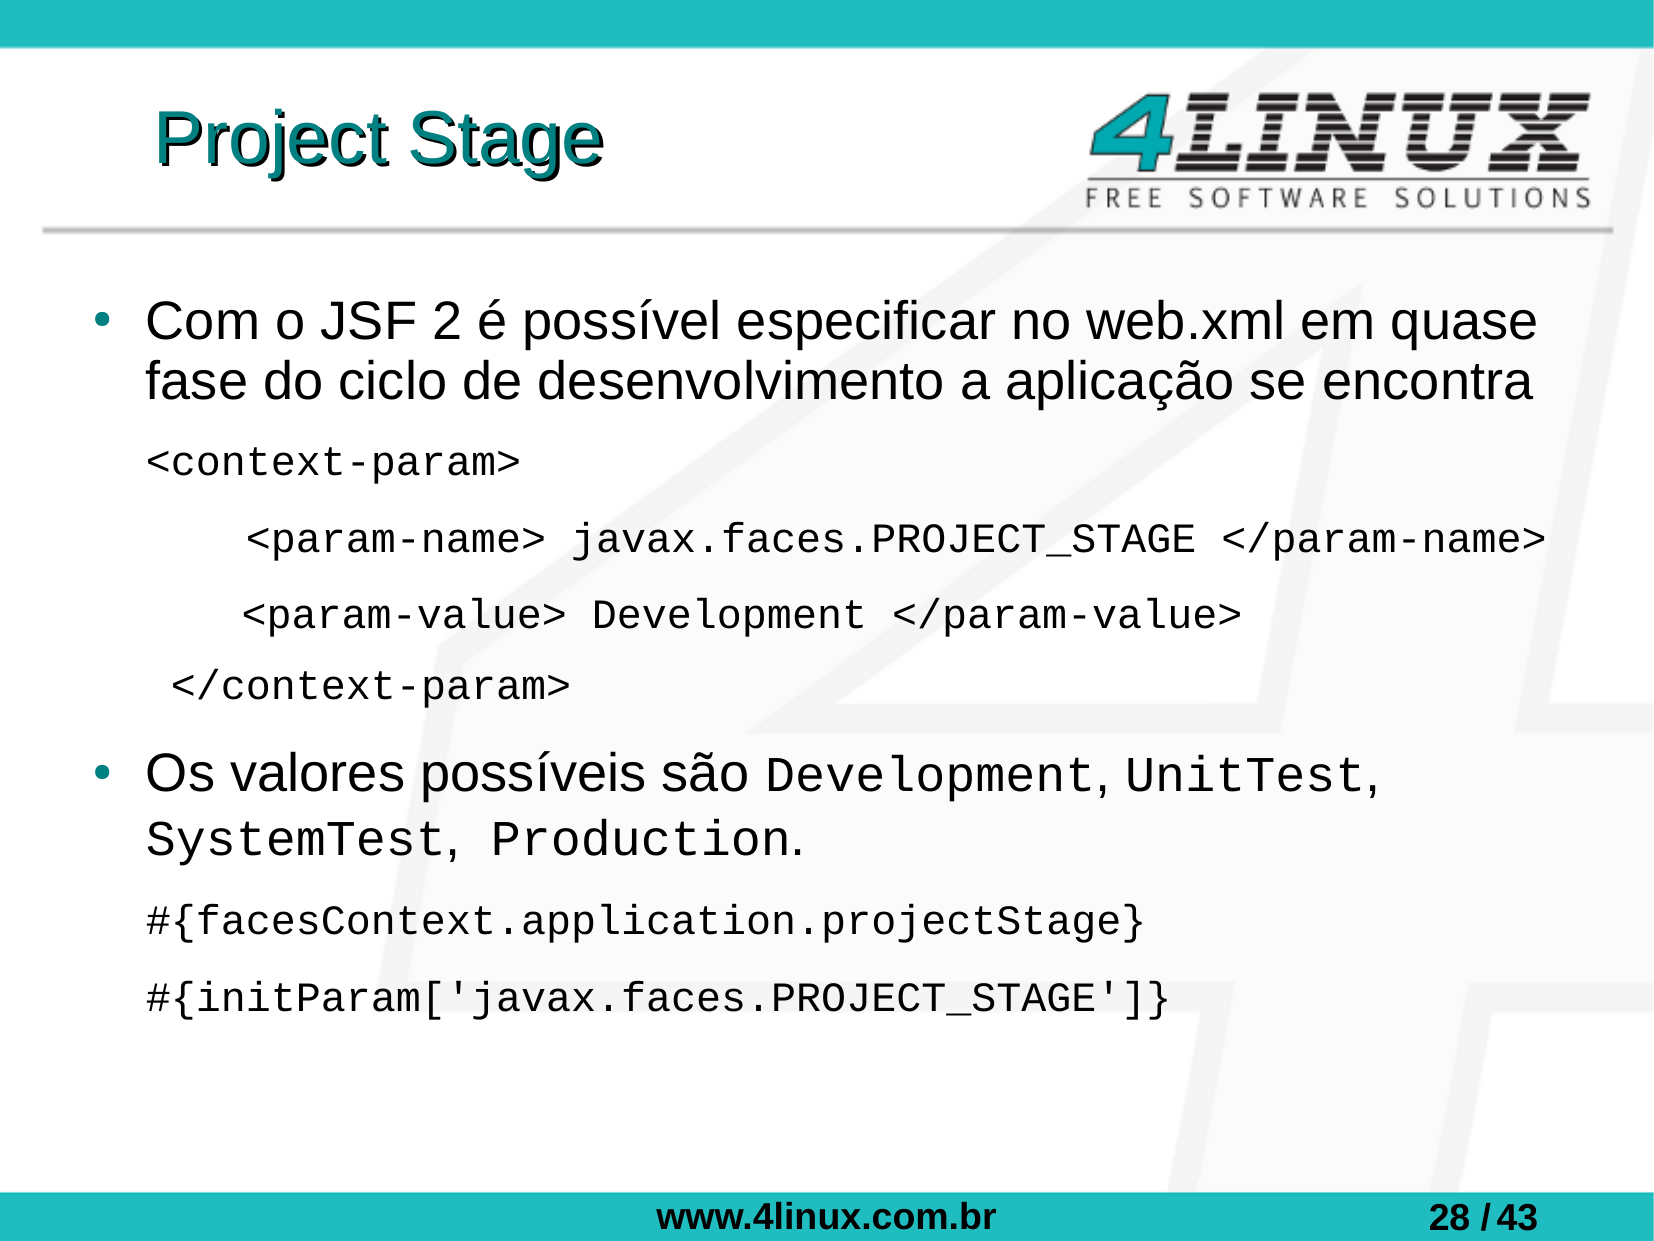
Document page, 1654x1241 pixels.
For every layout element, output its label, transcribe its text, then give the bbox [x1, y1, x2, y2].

title Project Stage [82, 49, 1051, 226]
list Com o JSF 2 é possível especificar no web.xml em quase fase do ciclo de desenvolvimento a aplicação se encontra <context-param> <param-name> javax.faces.PROJECT_STAGE </param-name> <param-value> Development </param-value> </context-param> Os valores possíveis são Development, UnitTest, SystemTest, Production. #{facesContext.application.projectStage} #{initParam['javax.faces.PROJECT_STAGE']} [75, 290, 1564, 1163]
picture [0, 0, 1654, 1241]
